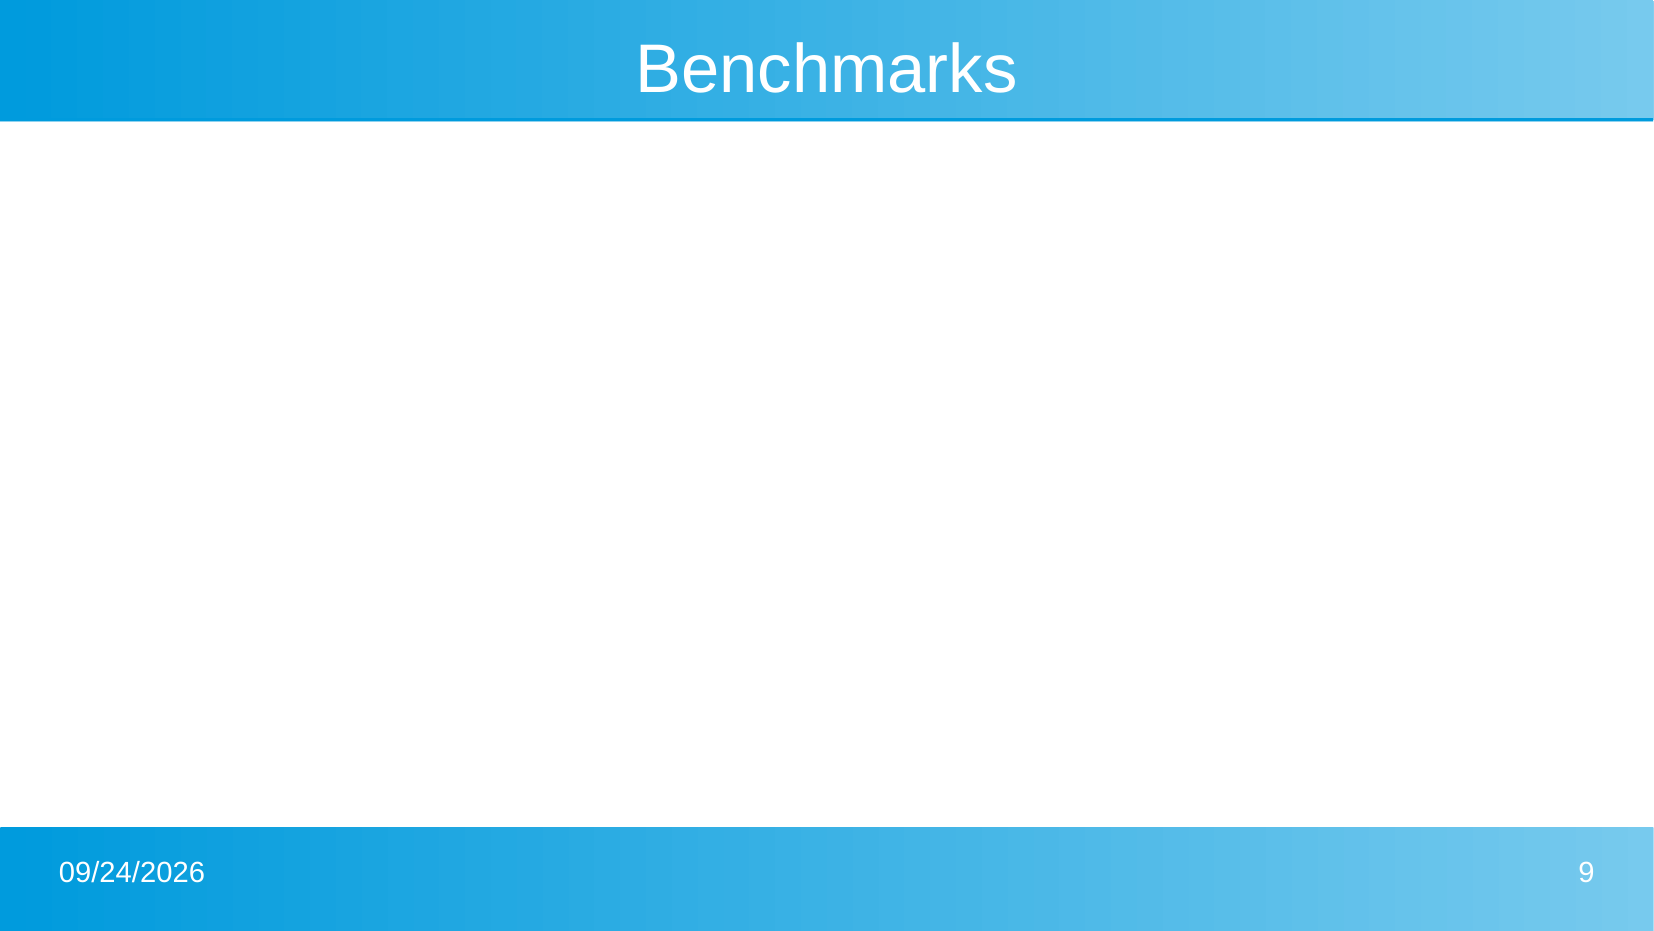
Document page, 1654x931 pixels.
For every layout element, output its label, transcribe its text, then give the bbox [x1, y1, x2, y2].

title Benchmarks [59, 29, 1595, 108]
